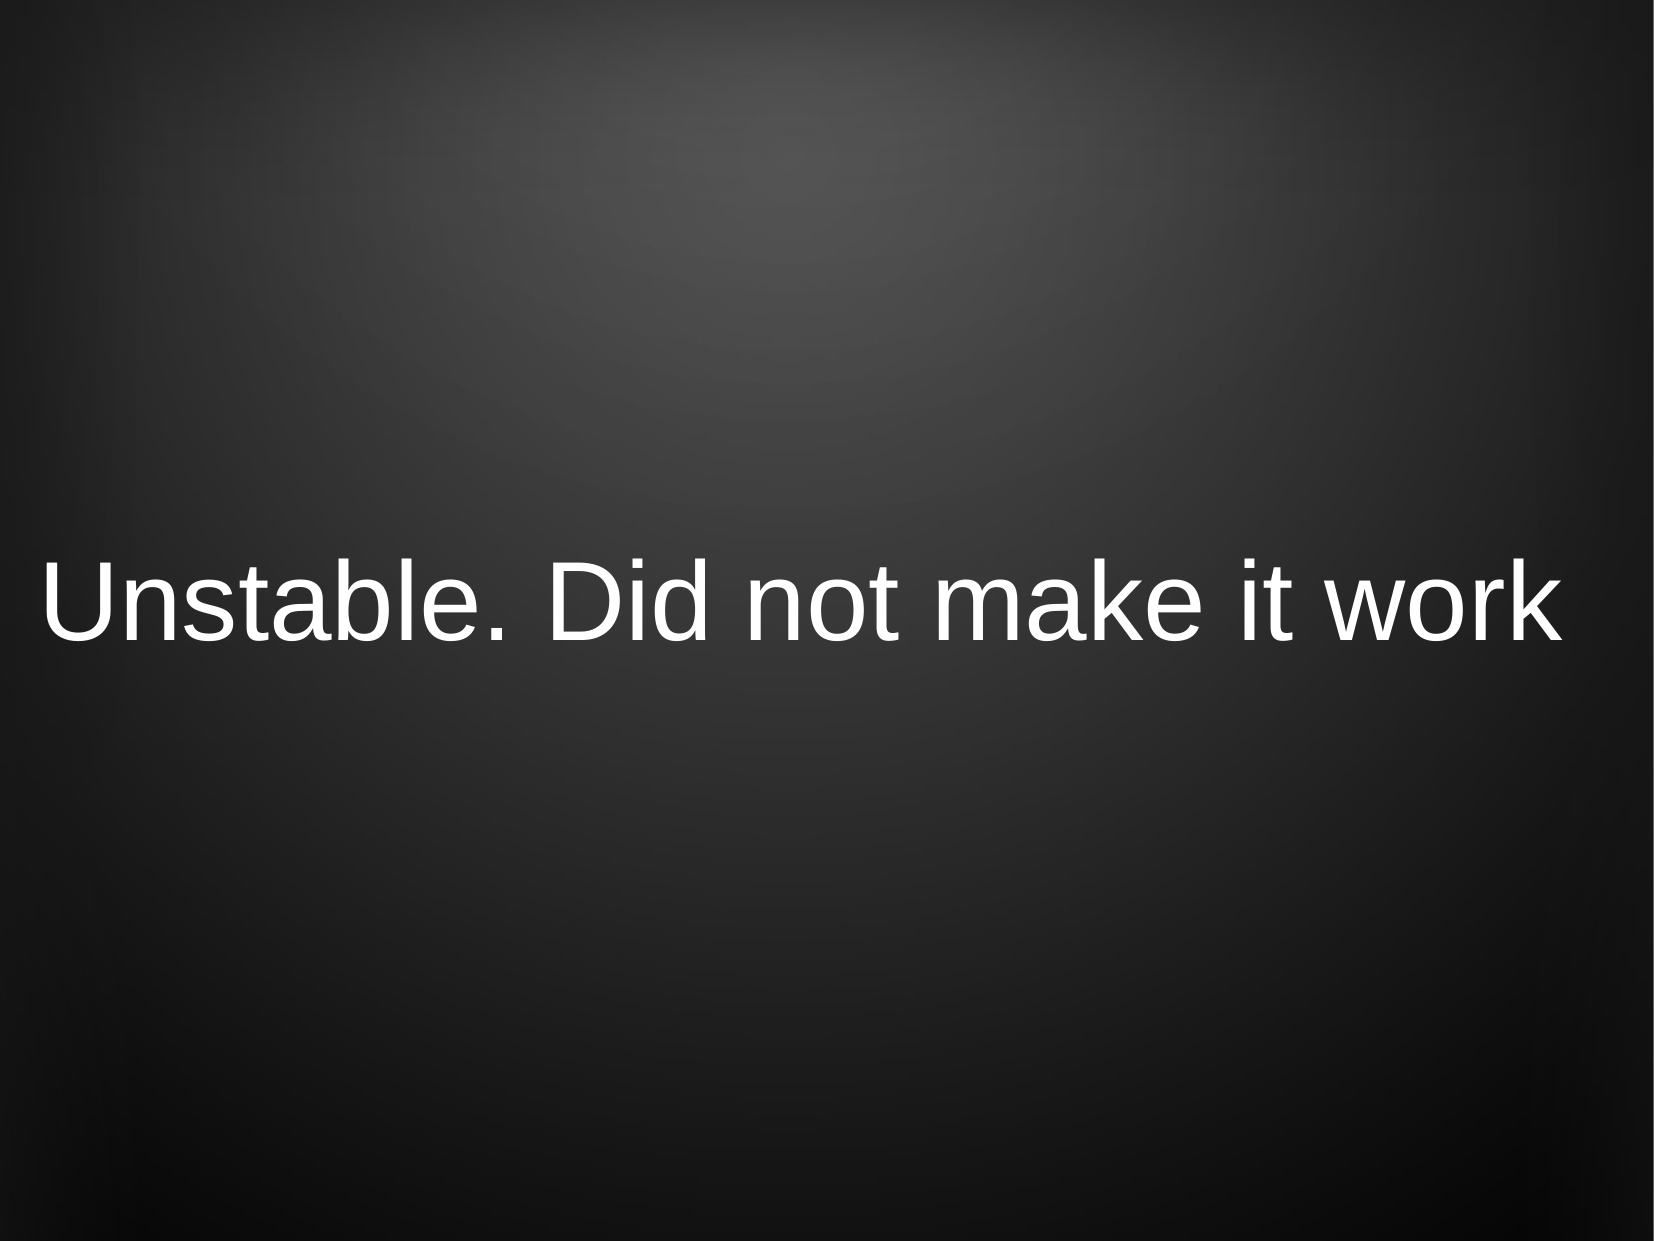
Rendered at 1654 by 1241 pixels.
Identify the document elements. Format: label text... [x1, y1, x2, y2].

text_box Unstable. Did not make it work [23, 531, 1642, 672]
picture [0, 0, 1654, 1241]
